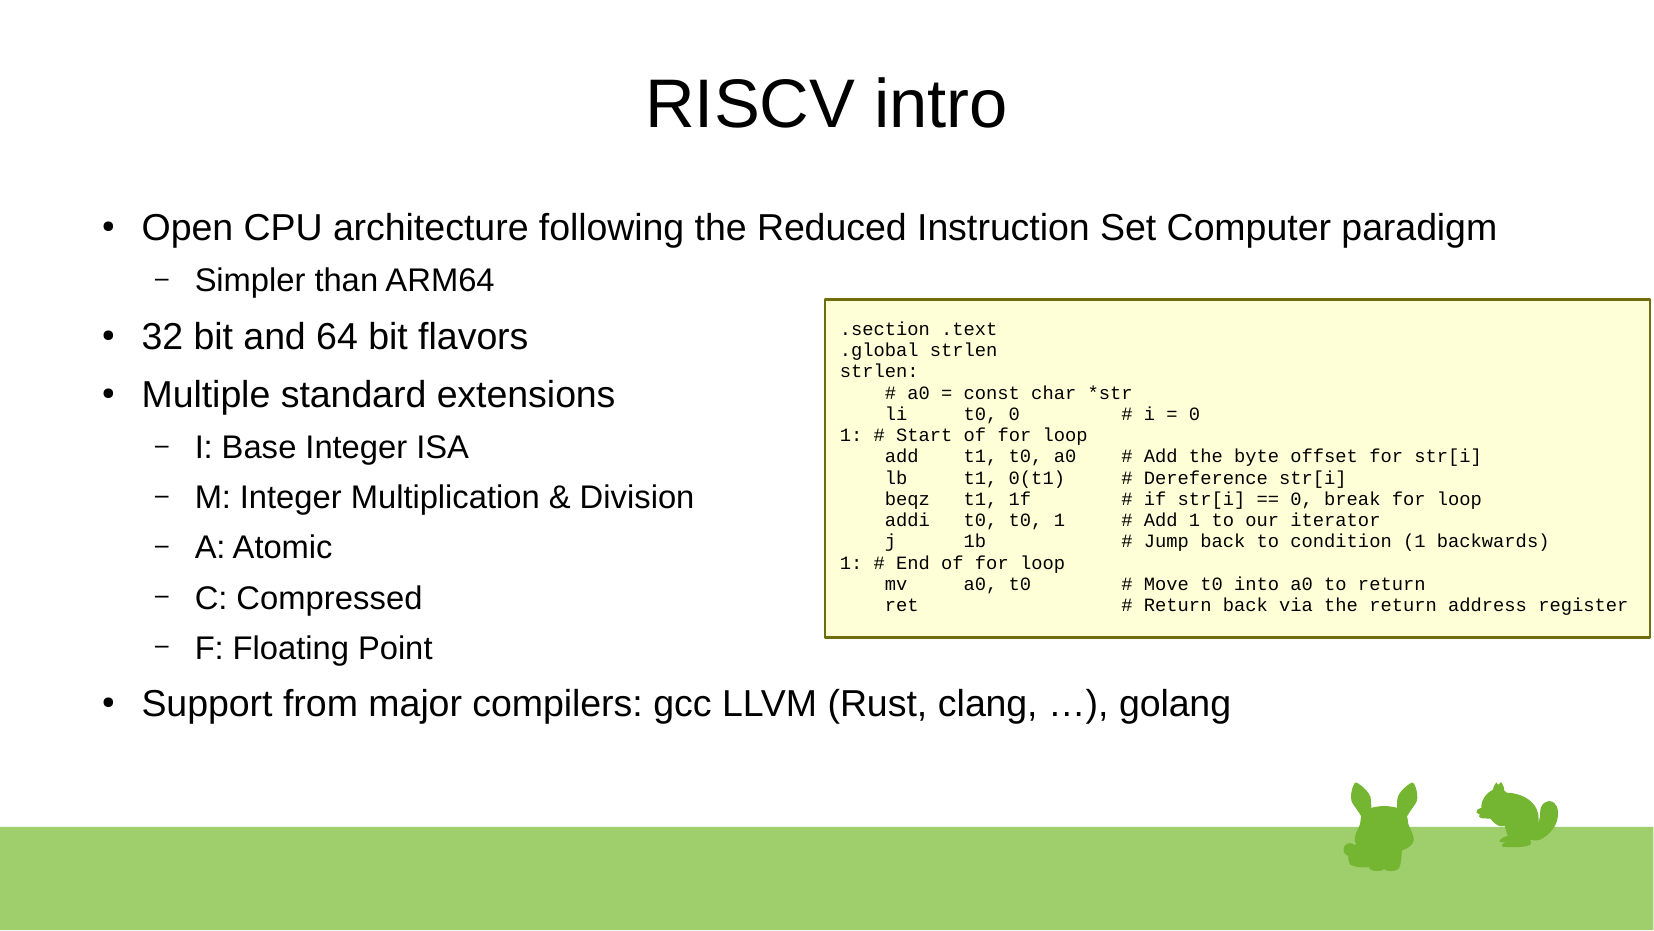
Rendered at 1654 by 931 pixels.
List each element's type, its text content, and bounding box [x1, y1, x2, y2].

list Open CPU architecture following the Reduced Instruction Set Computer paradigm Simpler than ARM64 32 bit and 64 bit flavors Multiple standard extensions I: Base Integer ISA M: Integer Multiplication & Division A: Atomic C: Compressed F: Floating Point Support from major compilers: gcc LLVM (Rust, clang, …), golang [88, 206, 1565, 739]
text_box .section .text .global strlen strlen: # a0 = const char *str li t0, 0 # i = 0 1: # Start of for loop add t1, t0, a0 # Add the byte offset for str[i] lb t1, 0(t1) # Dereference str[i] beqz t1, 1f # if str[i] == 0, break for loop addi t0, t0, 1 # Add 1 to our iterator j 1b # Jump back to condition (1 backwards) 1: # End of for loop mv a0, t0 # Move t0 into a0 to return ret # Return back via the return address register [825, 299, 1651, 638]
title RISCV intro [88, 29, 1565, 178]
